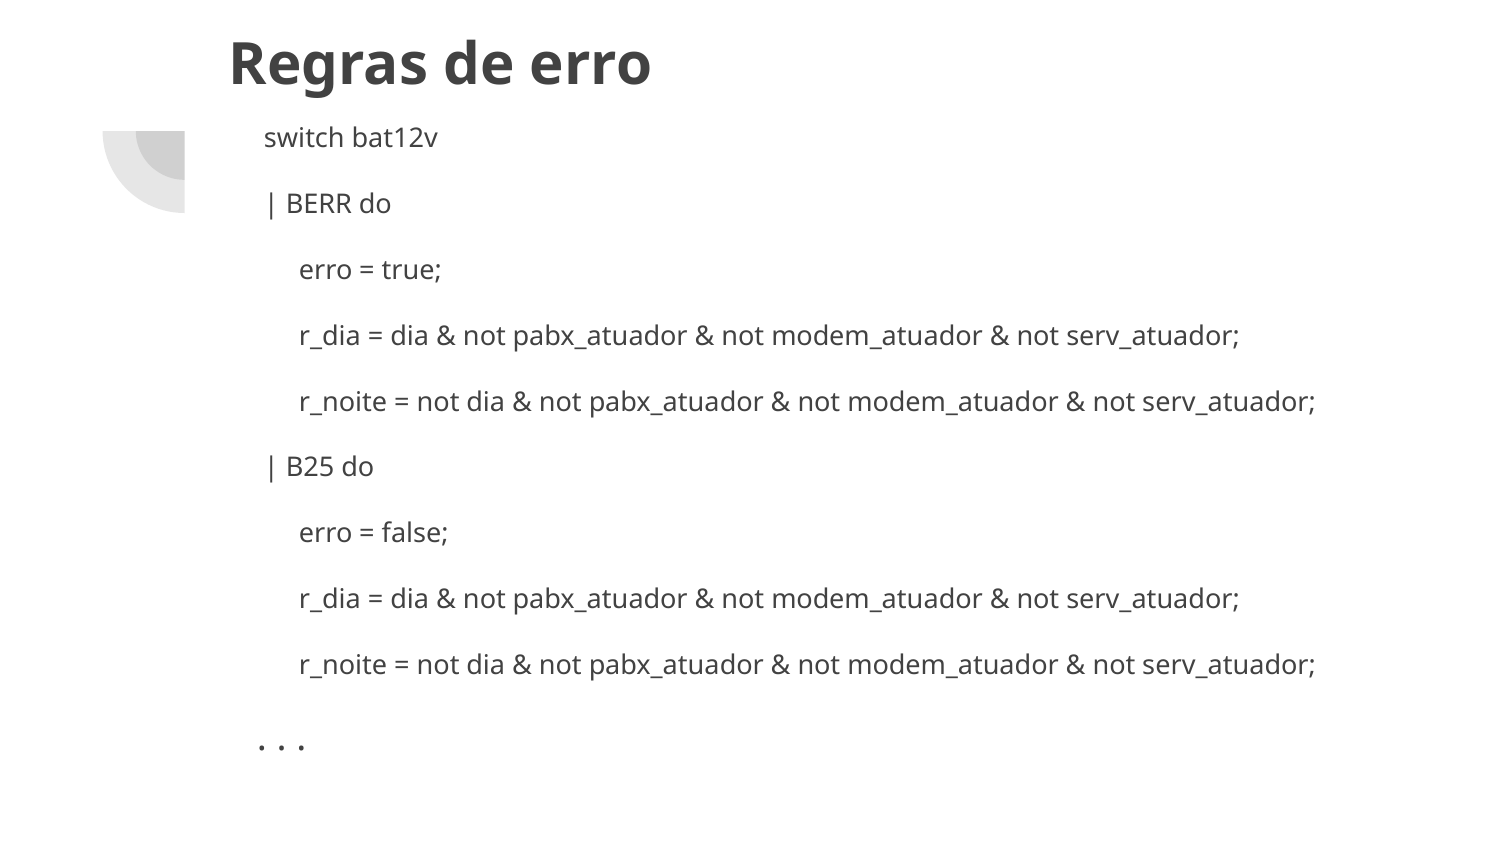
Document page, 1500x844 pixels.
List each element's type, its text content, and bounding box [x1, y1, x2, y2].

title Regras de erro [213, 11, 1368, 105]
list switch bat12v | BERR do erro = true; r_dia = dia & not pabx_atuador & not modem_atuador & not serv_atuador; r_noite = not dia & not pabx_atuador & not modem_atuador & not serv_atuador; | B25 do erro = false; r_dia = dia & not pabx_atuador & not modem_atuador & not serv_atuador; r_noite = not dia & not pabx_atuador & not modem_atuador & not serv_atuador; . . . [213, 105, 1368, 816]
